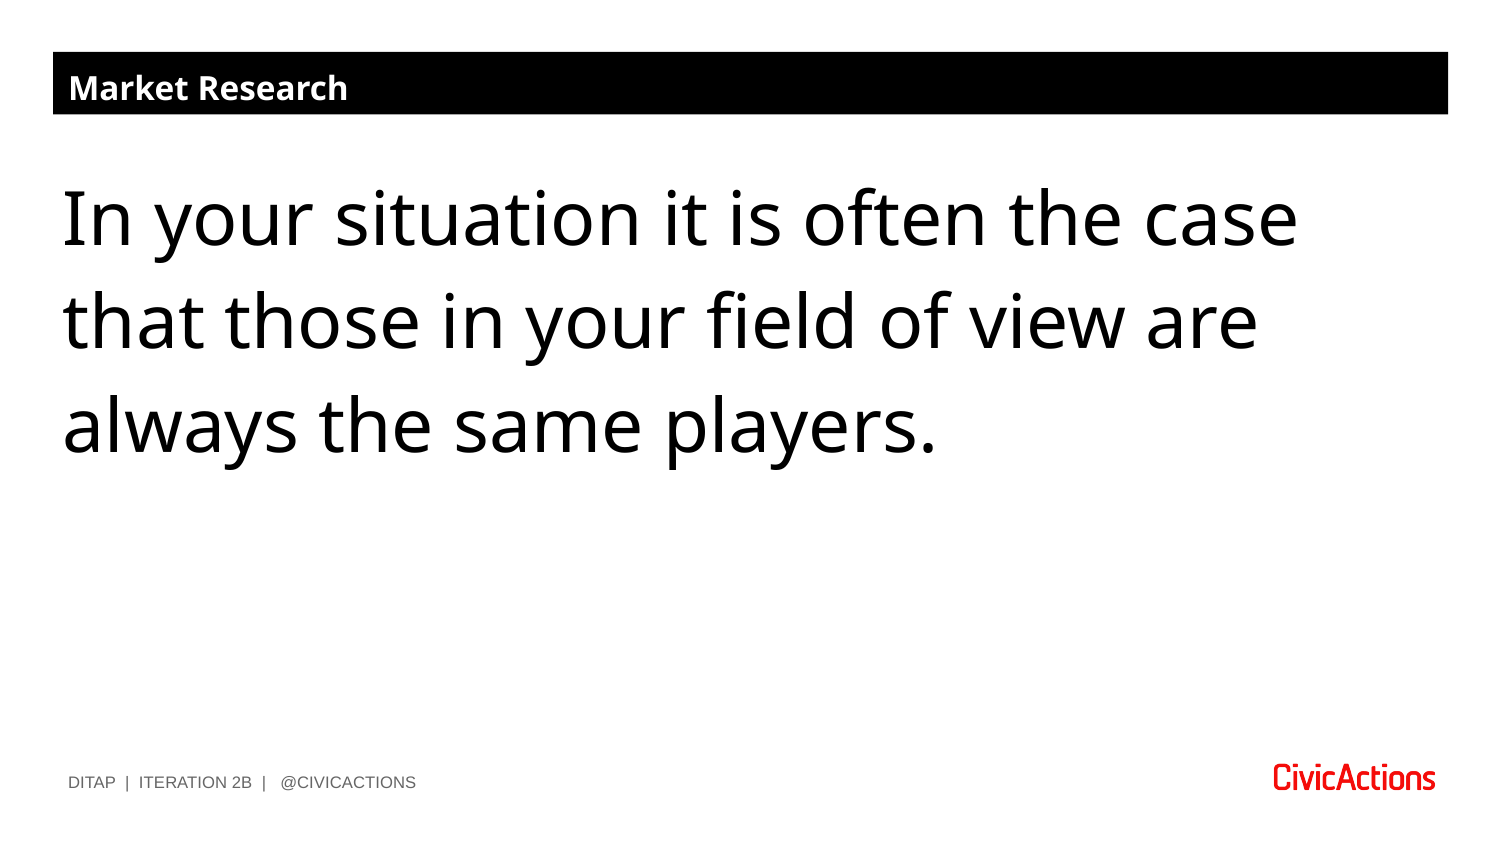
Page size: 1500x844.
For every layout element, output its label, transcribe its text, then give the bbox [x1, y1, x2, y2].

title Market Research [53, 51, 1449, 115]
list In your situation it is often the case that those in your field of view are always the same players. [53, 147, 1449, 742]
picture [1271, 758, 1438, 795]
